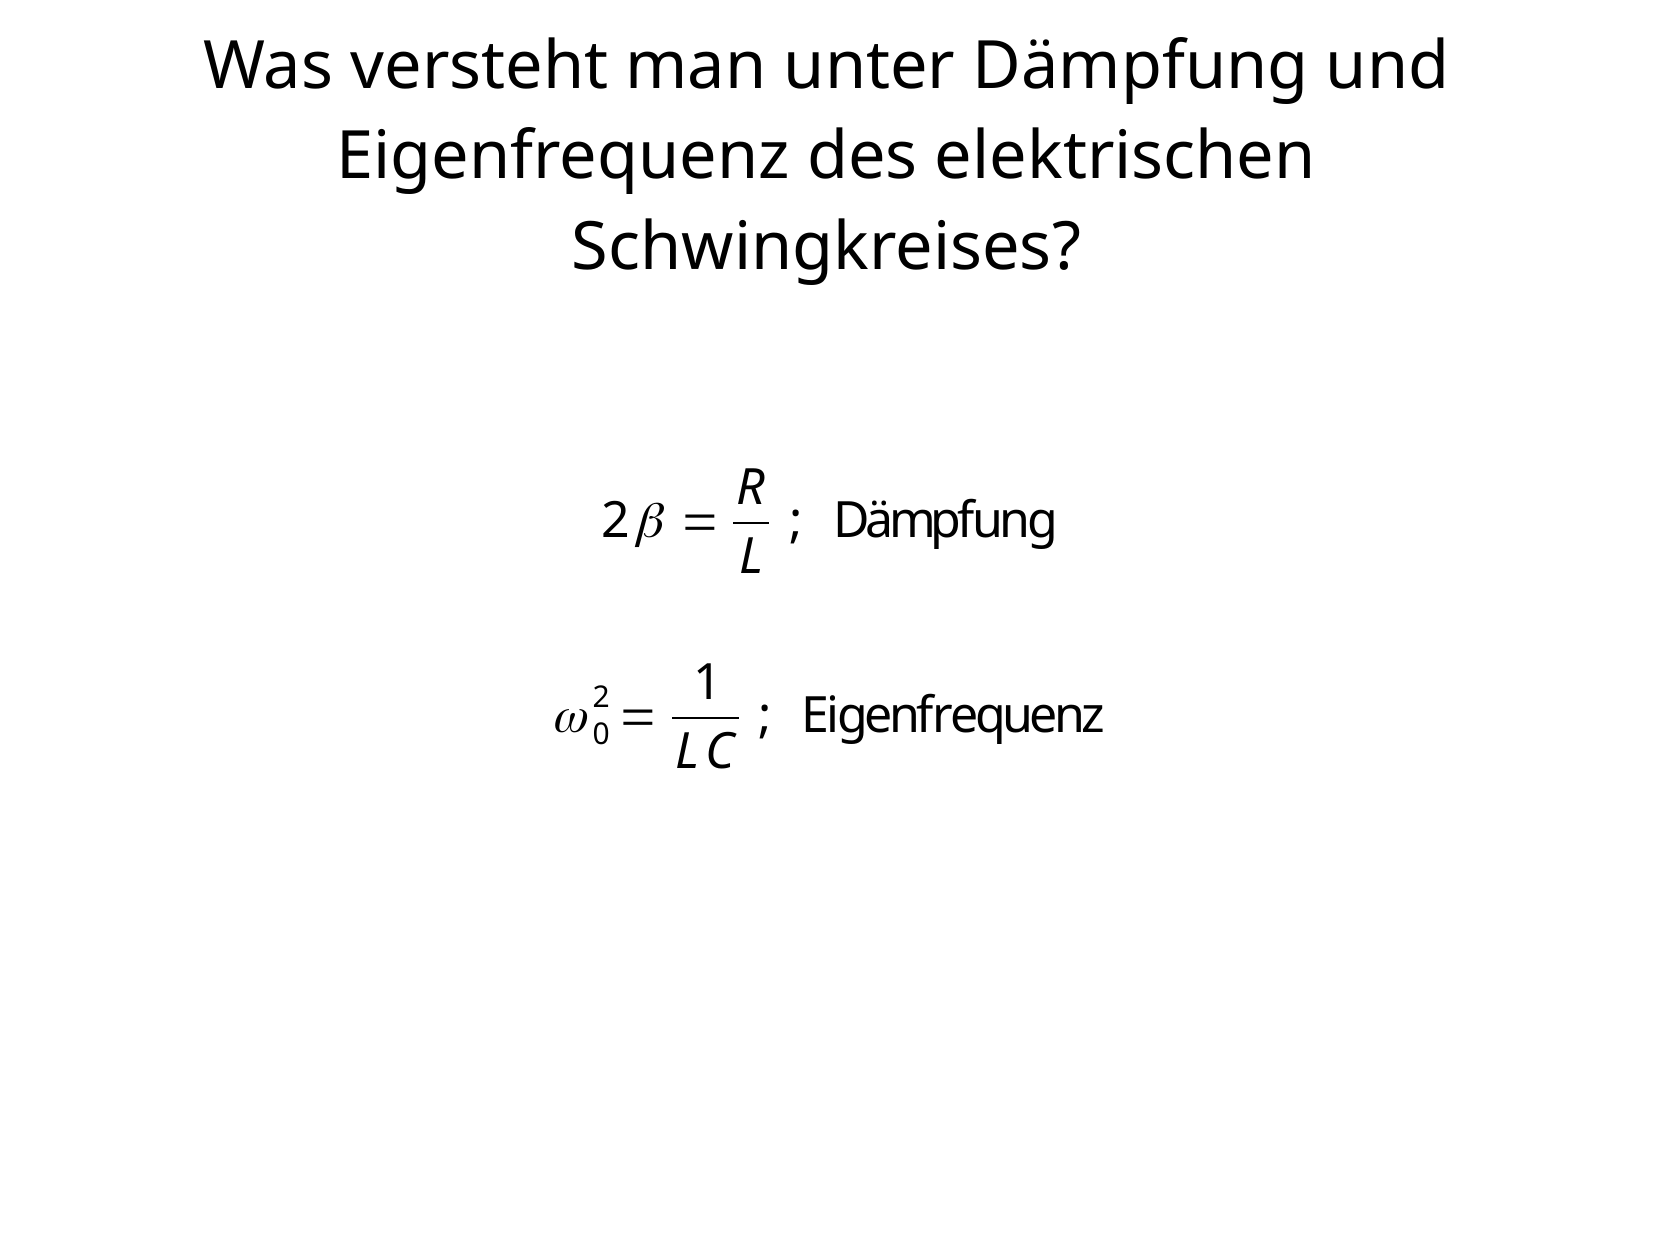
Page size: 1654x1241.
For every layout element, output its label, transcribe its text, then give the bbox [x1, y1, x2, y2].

title Was versteht man unter Dämpfung und Eigenfrequenz des elektrischen Schwingkreises? [82, 49, 1571, 257]
chart [545, 457, 1108, 783]
